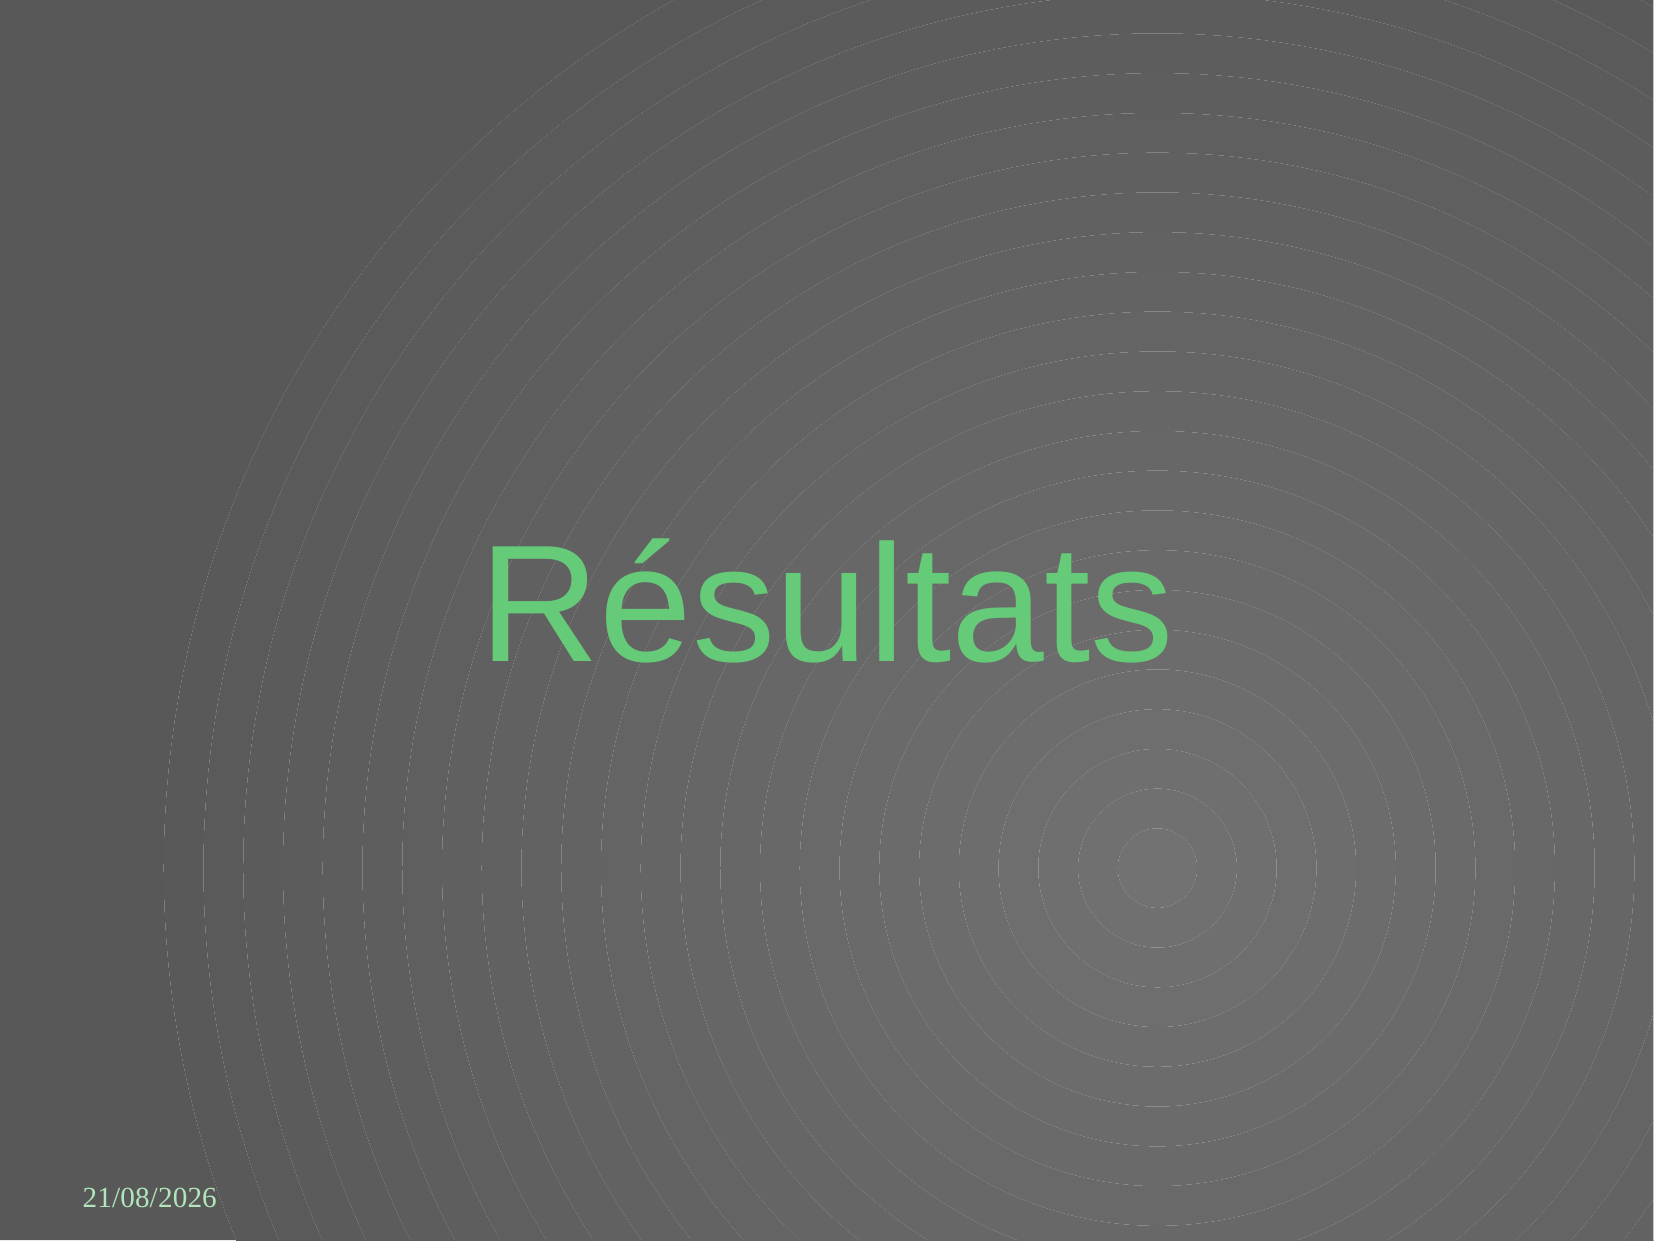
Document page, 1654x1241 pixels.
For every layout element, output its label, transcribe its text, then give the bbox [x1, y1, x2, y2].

subtitle Résultats [82, 49, 1571, 1158]
